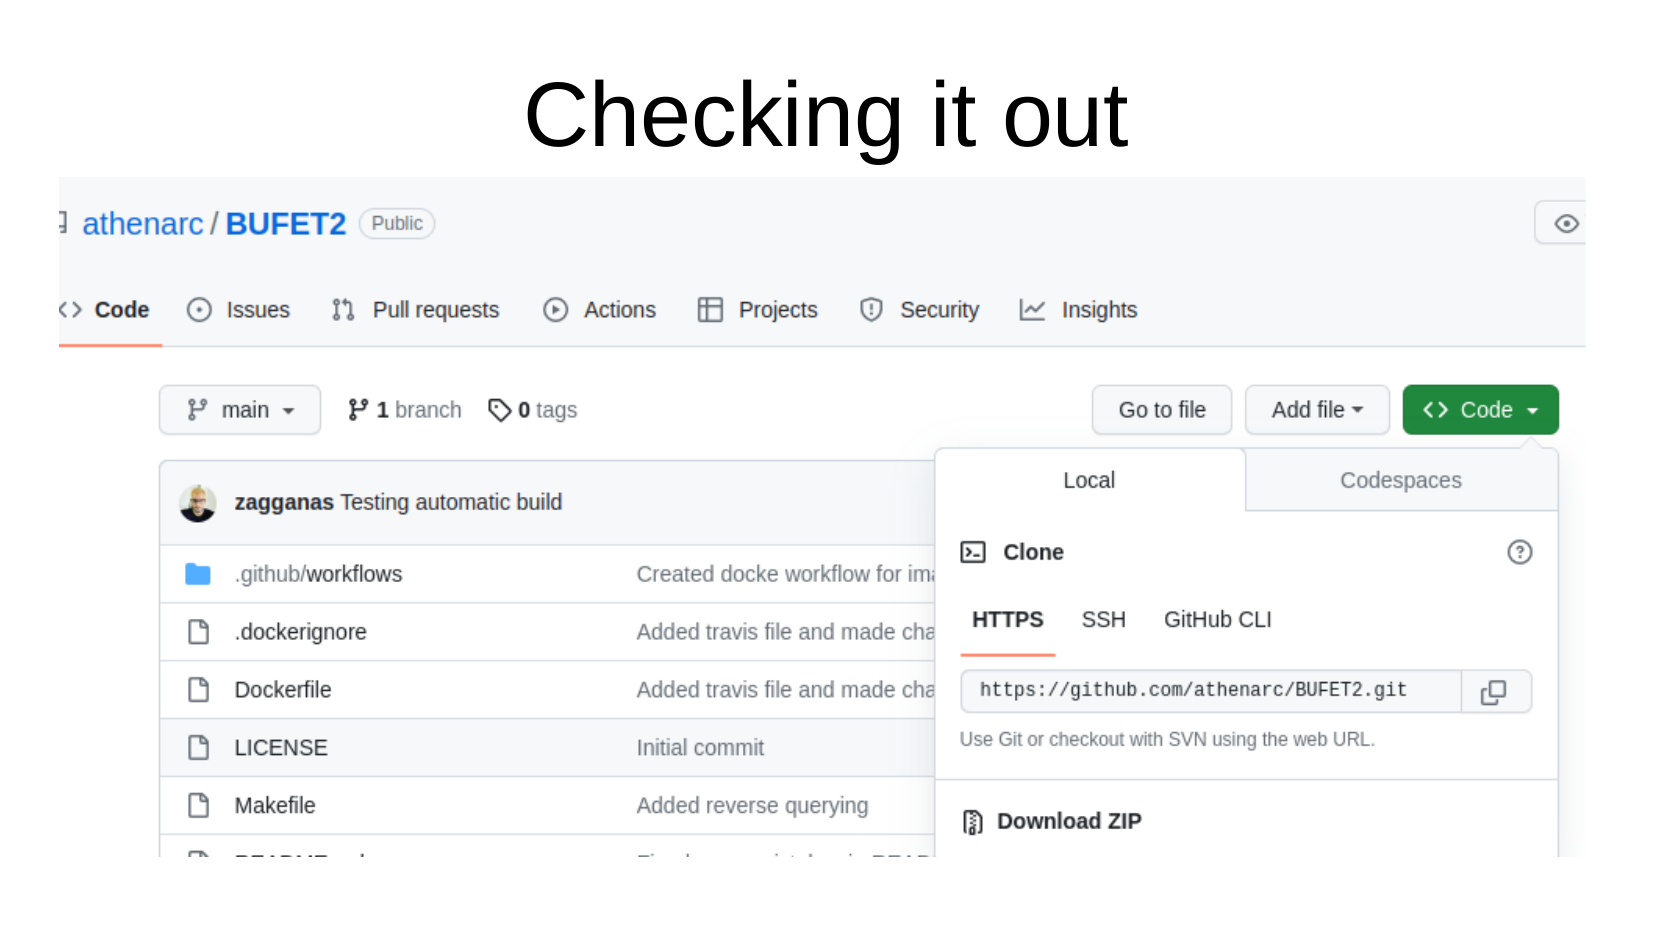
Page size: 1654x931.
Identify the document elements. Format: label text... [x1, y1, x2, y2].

picture [59, 177, 1586, 857]
title Checking it out [82, 37, 1571, 177]
